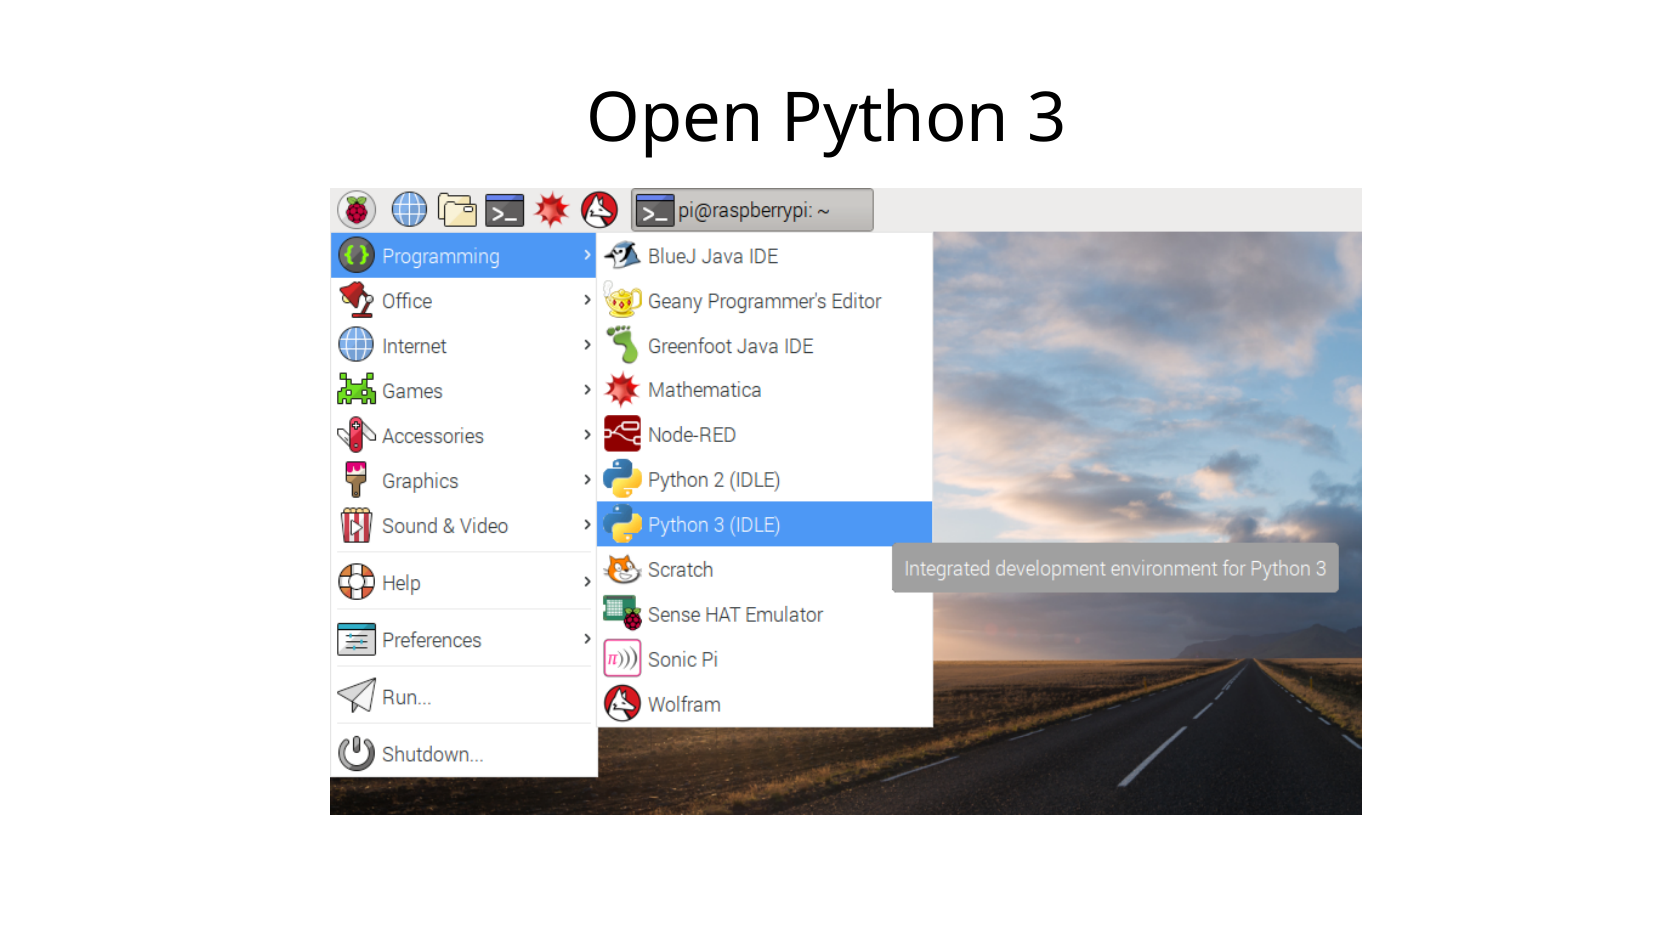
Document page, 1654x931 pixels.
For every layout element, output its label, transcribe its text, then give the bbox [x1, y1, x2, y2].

picture [330, 188, 1362, 815]
title Open Python 3 [82, 37, 1571, 193]
